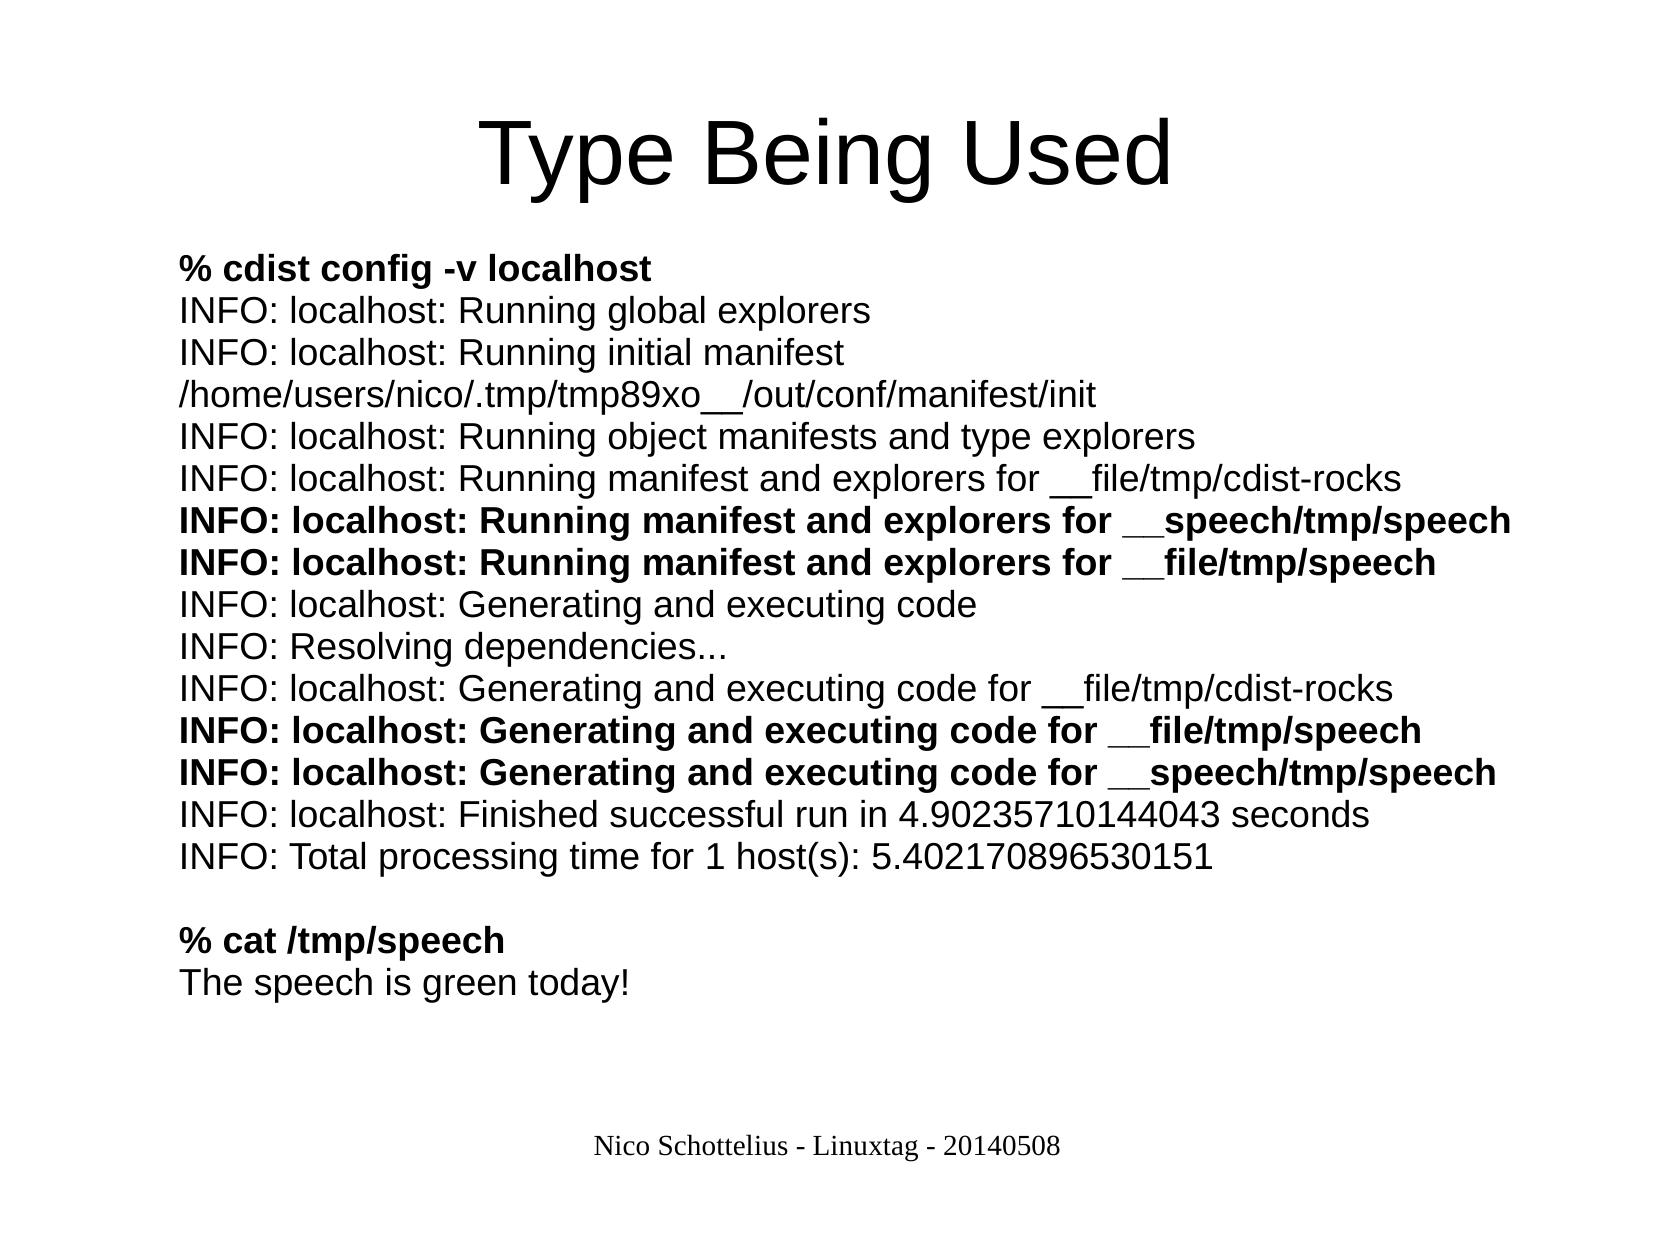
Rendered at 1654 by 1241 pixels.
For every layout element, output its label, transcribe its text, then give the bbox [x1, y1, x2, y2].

text_box % cdist config -v localhost INFO: localhost: Running global explorers INFO: localhost: Running initial manifest /home/users/nico/.tmp/tmp89xo__/out/conf/manifest/init INFO: localhost: Running object manifests and type explorers INFO: localhost: Running manifest and explorers for __file/tmp/cdist-rocks INFO: localhost: Running manifest and explorers for __speech/tmp/speech INFO: localhost: Running manifest and explorers for __file/tmp/speech INFO: localhost: Generating and executing code INFO: Resolving dependencies... INFO: localhost: Generating and executing code for __file/tmp/cdist-rocks INFO: localhost: Generating and executing code for __file/tmp/speech INFO: localhost: Generating and executing code for __speech/tmp/speech INFO: localhost: Finished successful run in 4.90235710144043 seconds INFO: Total processing time for 1 host(s): 5.402170896530151 % cat /tmp/speech The speech is green today! [164, 239, 1545, 1241]
title Type Being Used [82, 49, 1571, 257]
